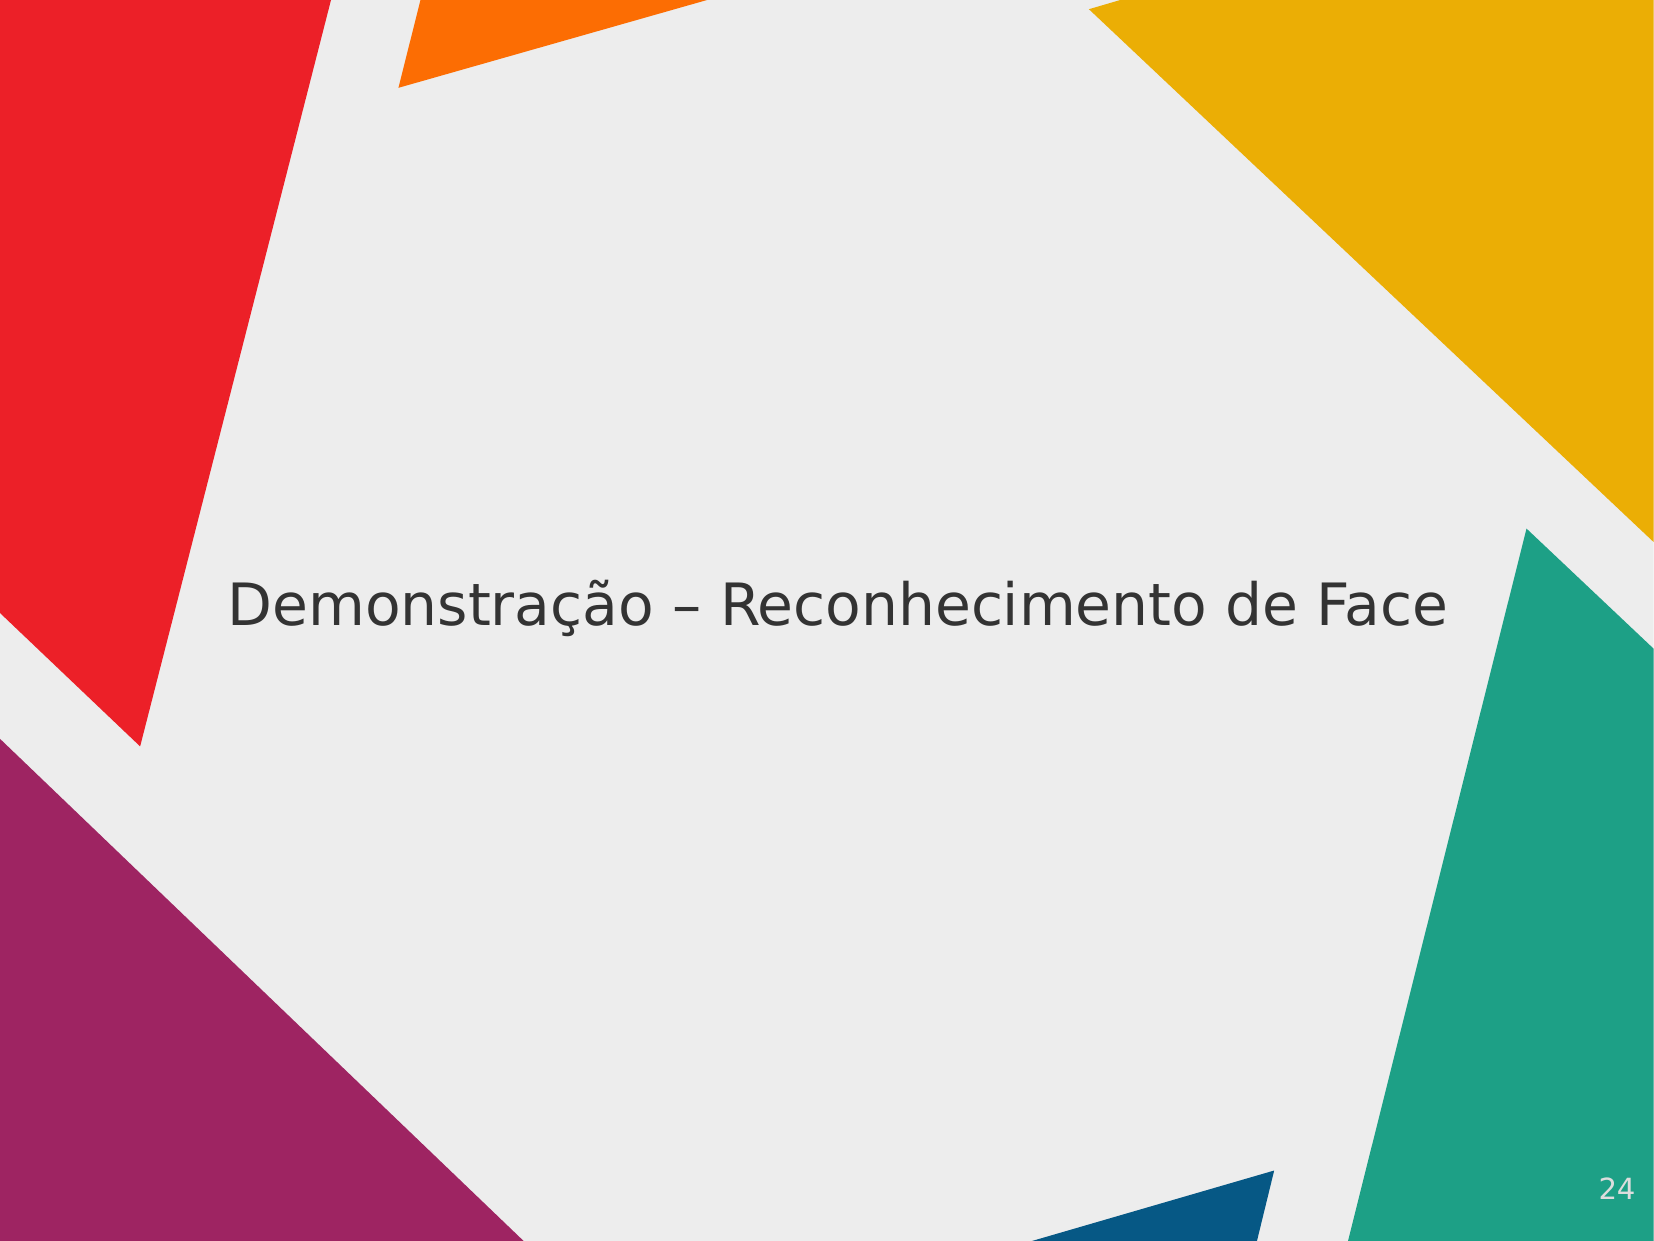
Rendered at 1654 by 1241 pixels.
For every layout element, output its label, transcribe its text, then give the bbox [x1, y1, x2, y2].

title Demonstração – Reconhecimento de Face [177, 501, 1501, 709]
